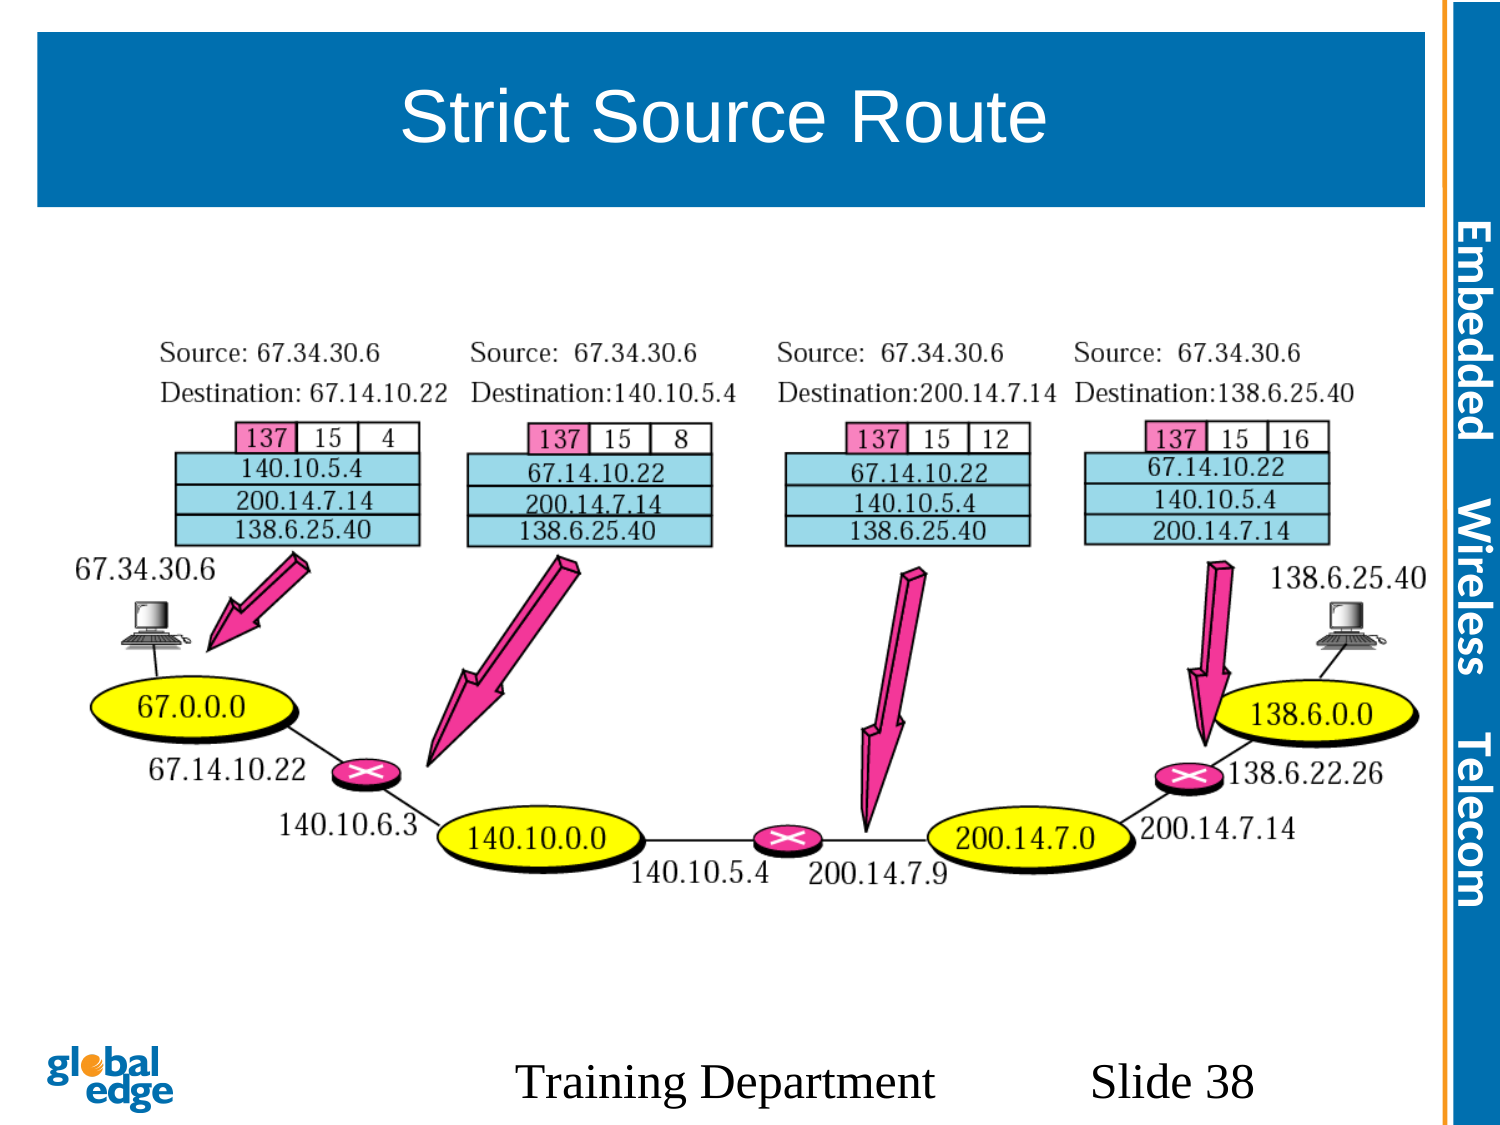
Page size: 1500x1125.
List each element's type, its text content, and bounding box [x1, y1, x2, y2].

title Strict Source Route [88, 64, 1361, 162]
picture [75, 337, 1427, 893]
picture [34, 1034, 185, 1125]
